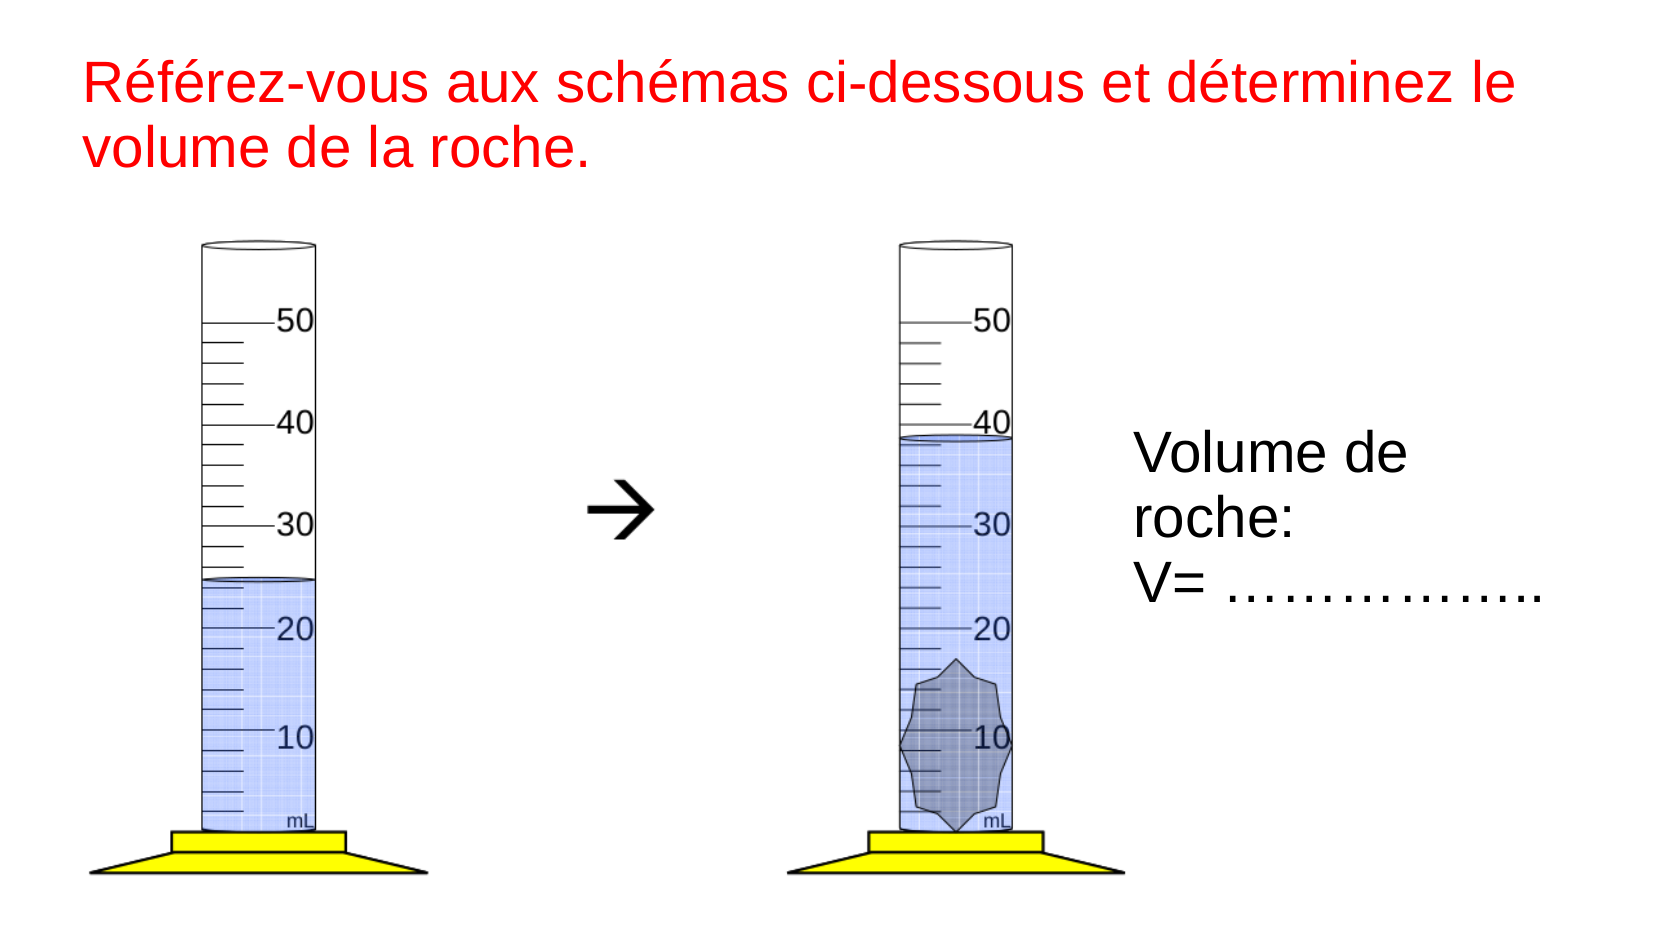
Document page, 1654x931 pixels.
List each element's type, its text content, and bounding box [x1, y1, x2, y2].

picture [75, 231, 1133, 887]
title Référez-vous aux schémas ci-dessous et déterminez le volume de la roche. [82, 37, 1571, 193]
text_box Volume de roche: V= …………….. [1118, 412, 1576, 623]
